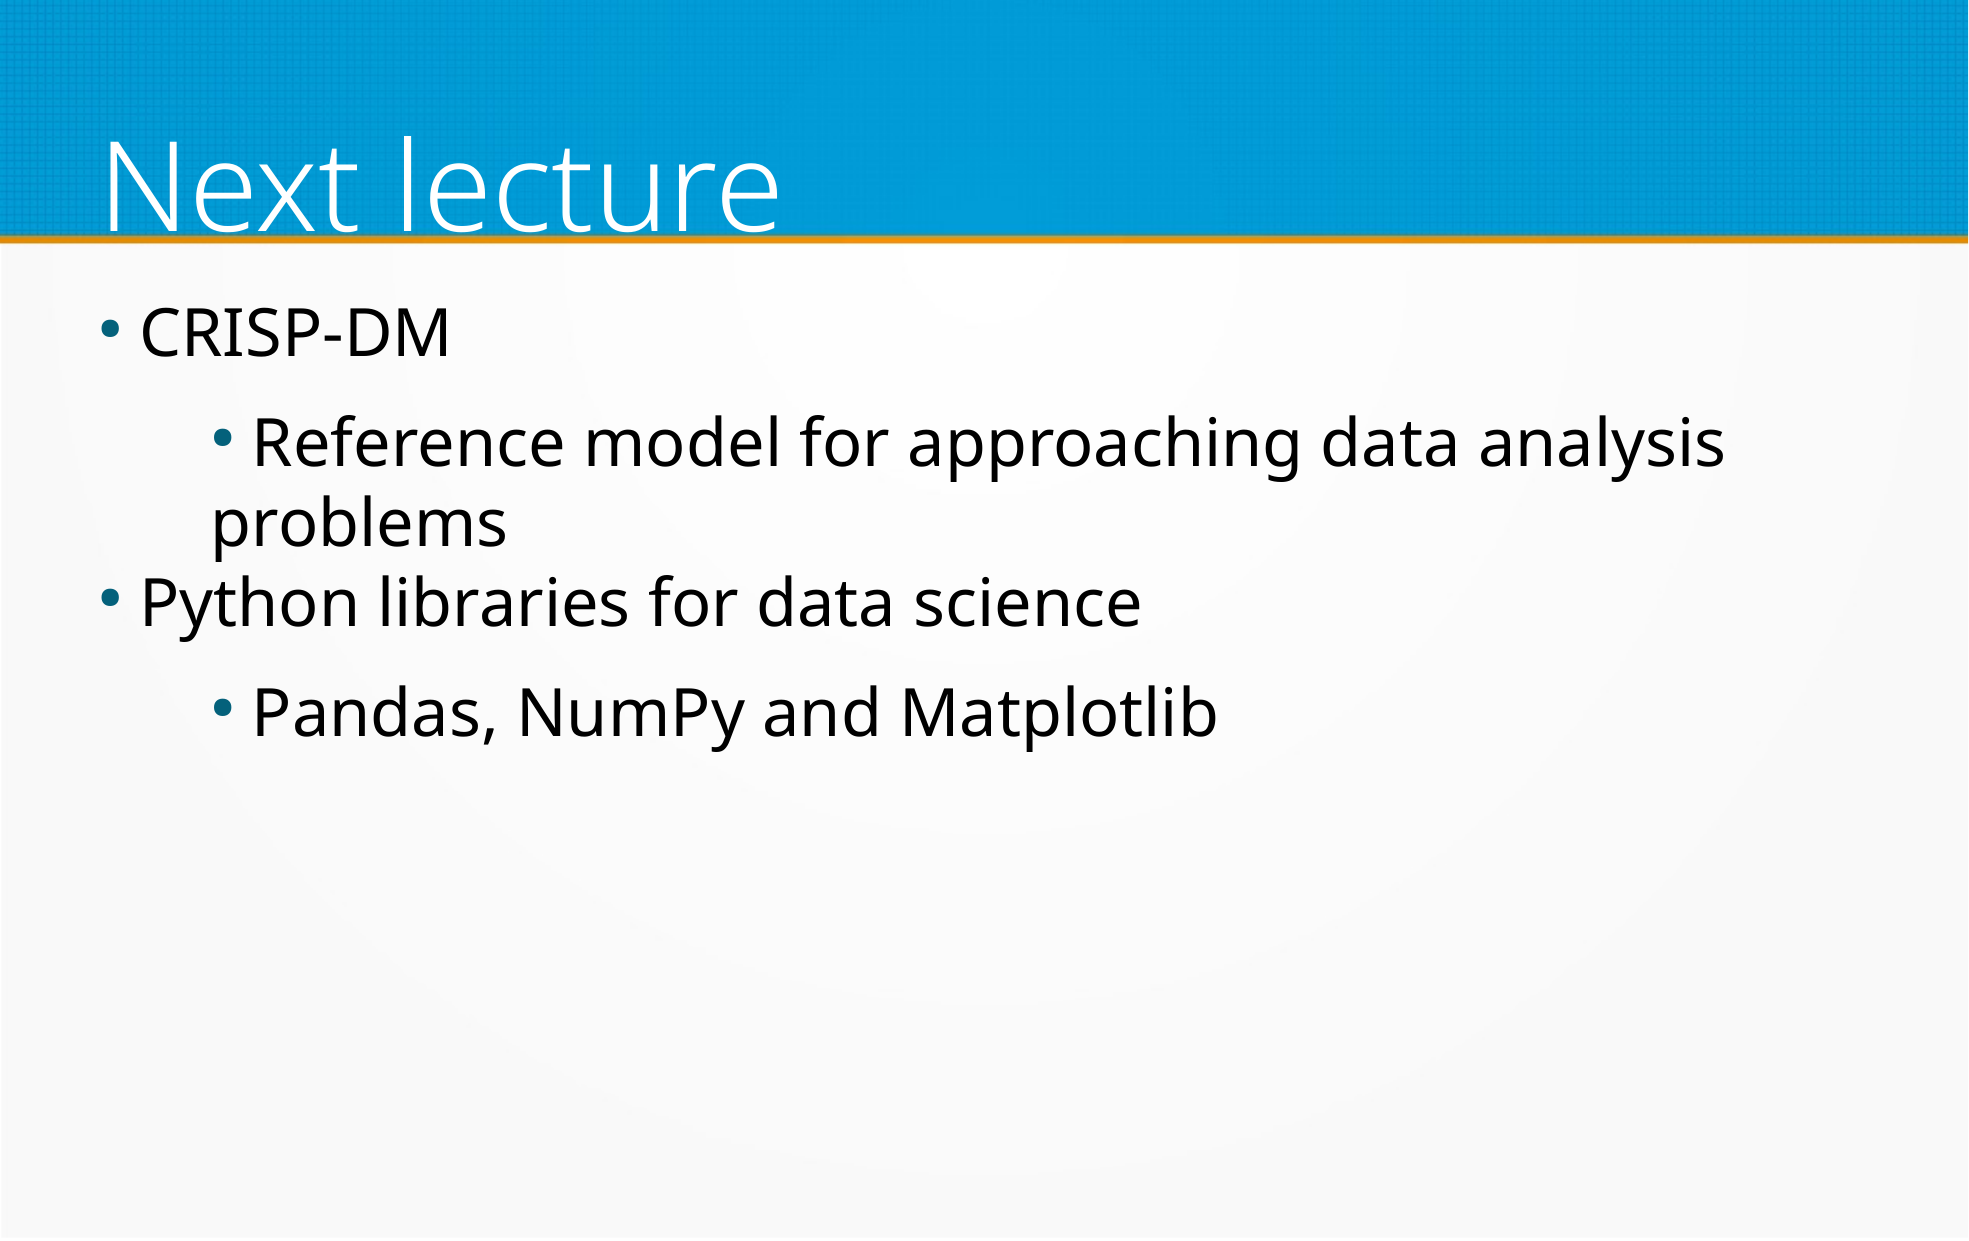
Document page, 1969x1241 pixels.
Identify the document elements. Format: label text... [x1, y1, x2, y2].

title Next lecture [98, 49, 1870, 257]
list CRISP-DM Reference model for approaching data analysis problems Python libraries for data science Pandas, NumPy and Matplotlib [98, 290, 1870, 1010]
picture [0, 233, 1969, 1241]
